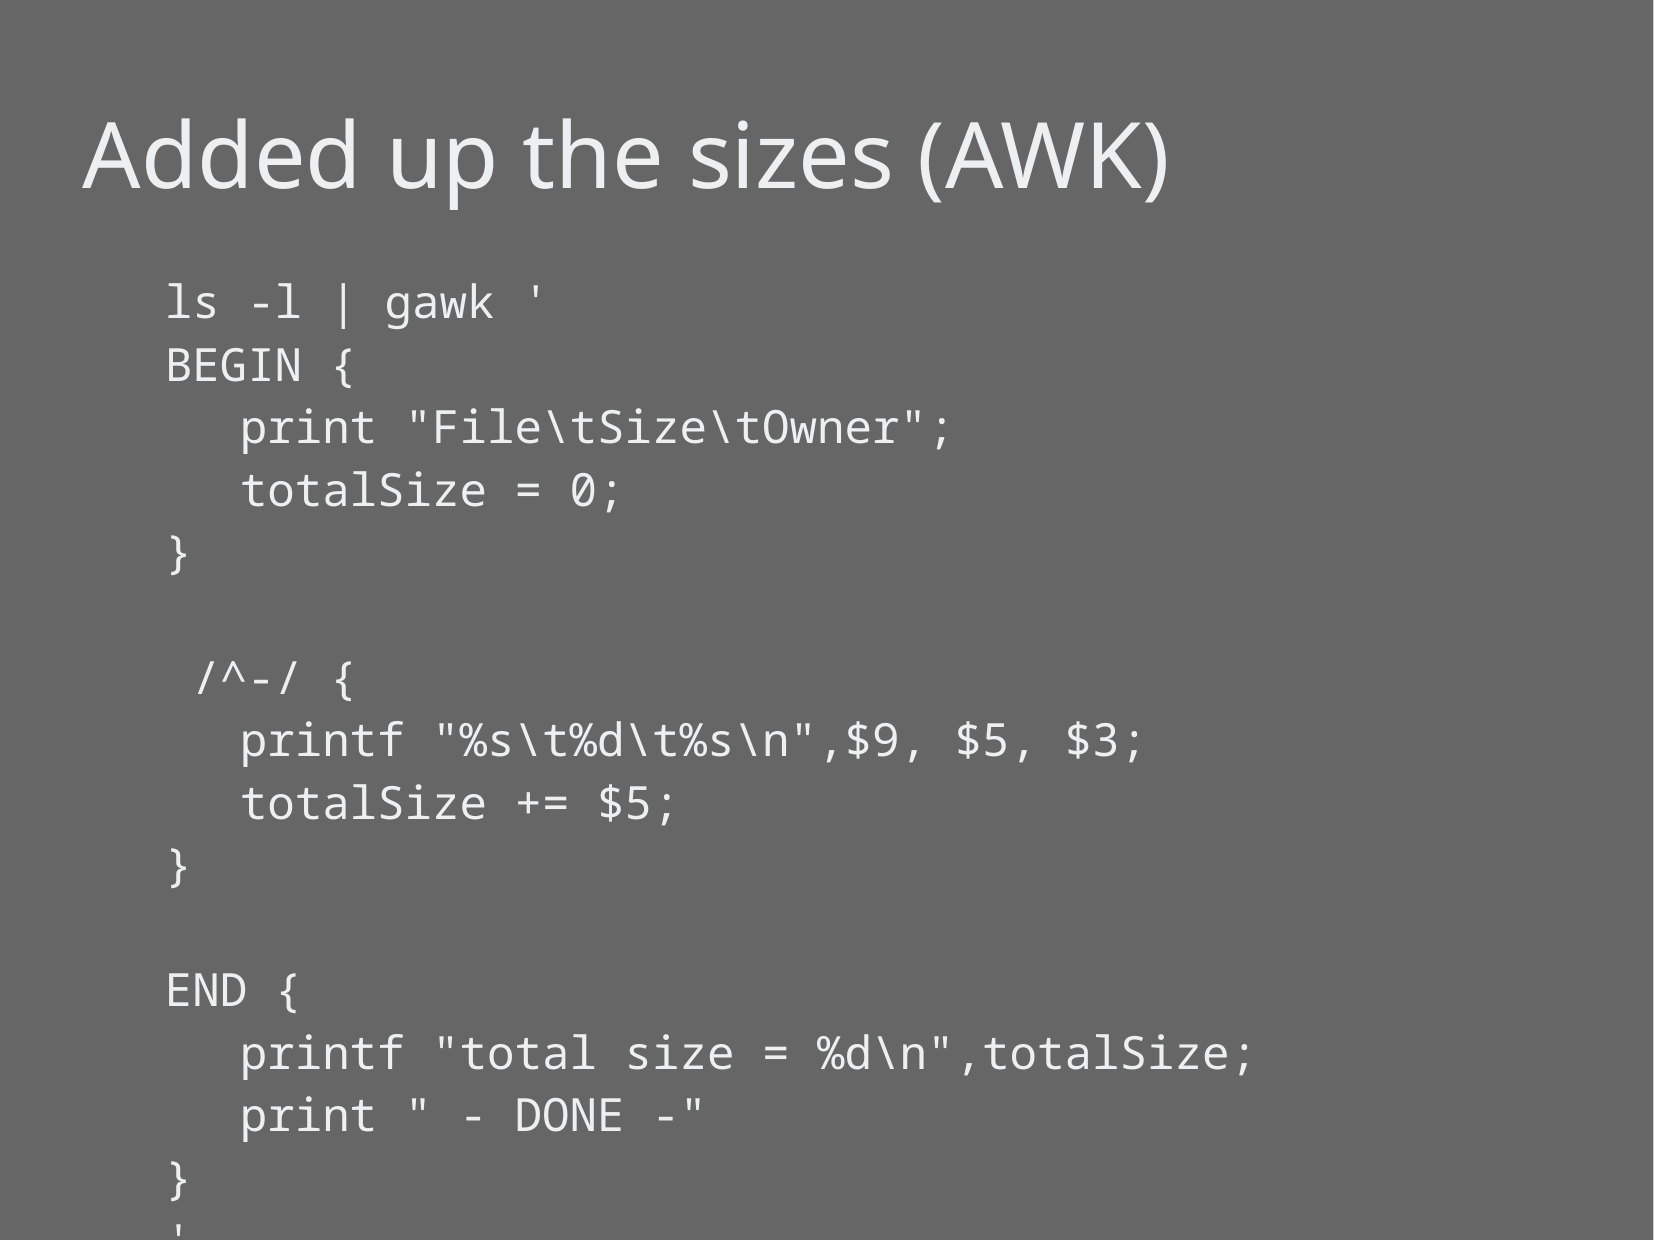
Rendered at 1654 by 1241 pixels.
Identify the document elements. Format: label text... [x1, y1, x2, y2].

title Added up the sizes (AWK) [82, 49, 1571, 257]
text_box ls -l | gawk ' BEGIN { print "File\tSize\tOwner"; totalSize = 0; } /^-/ { printf "%s\t%d\t%s\n",$9, $5, $3; totalSize += $5; } END { printf "total size = %d\n",totalSize; print " - DONE -" } ' [150, 262, 1313, 1056]
